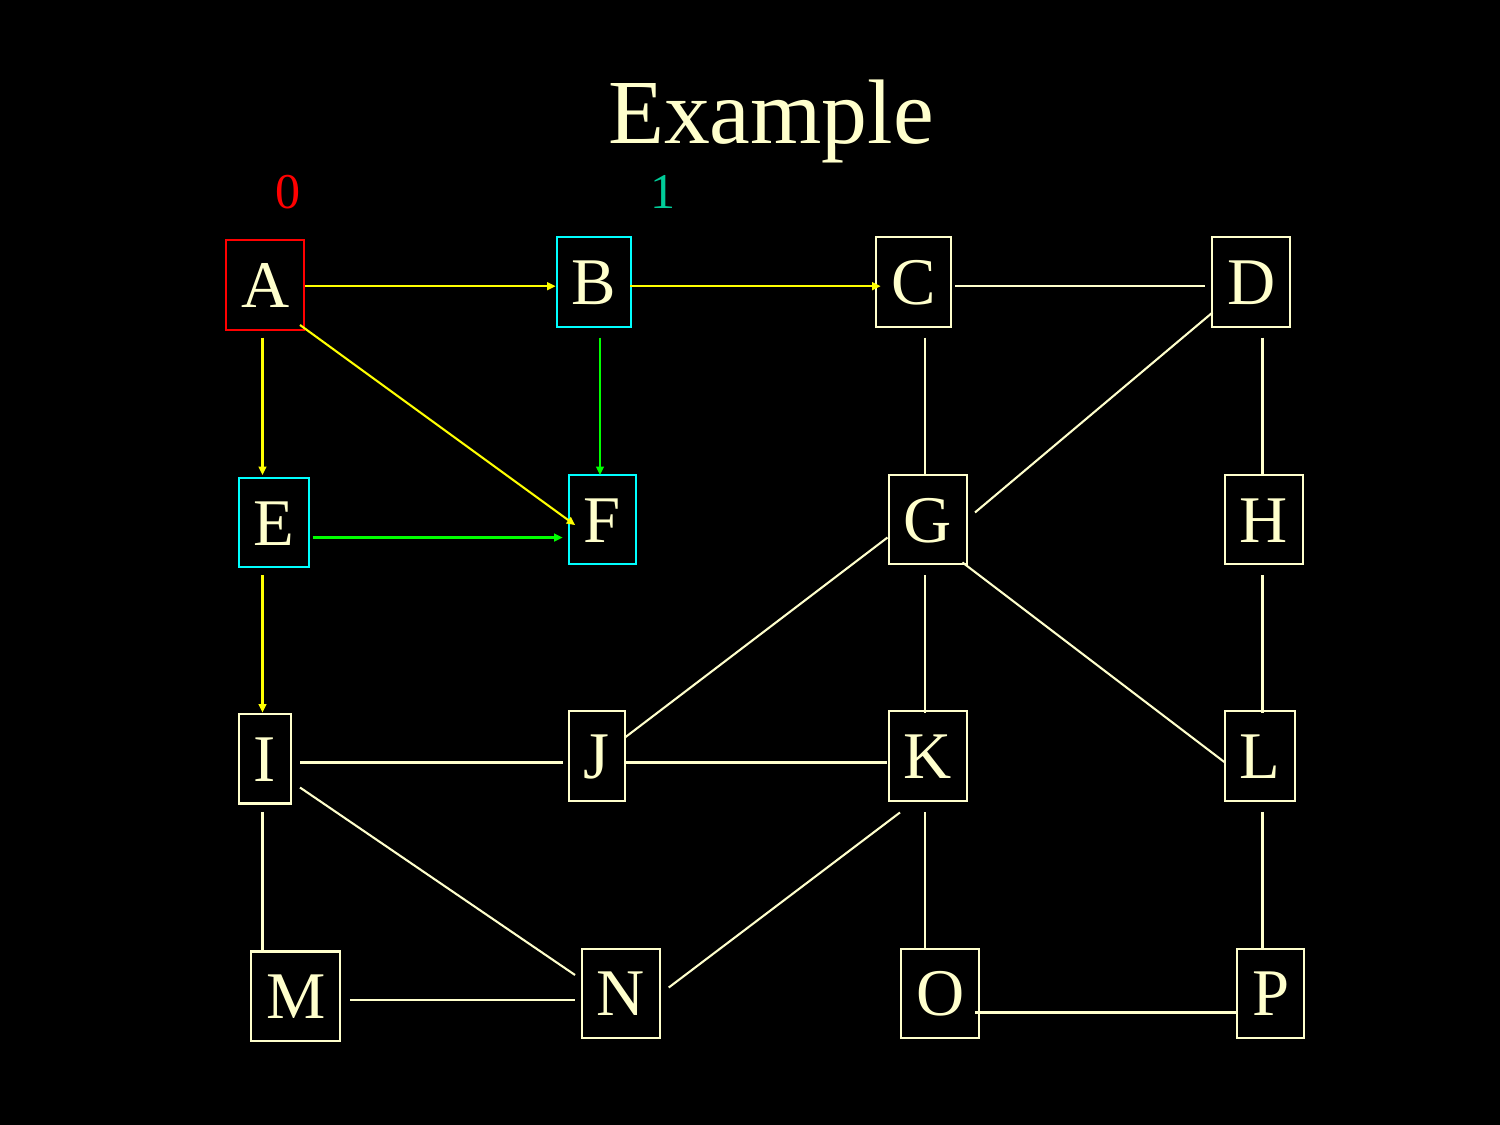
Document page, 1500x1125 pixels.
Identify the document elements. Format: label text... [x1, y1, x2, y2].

text_box E [238, 477, 310, 568]
text_box H [1224, 474, 1303, 565]
text_box A [226, 240, 305, 330]
text_box F [569, 474, 636, 565]
title Example [42, 37, 1500, 188]
text_box C [876, 237, 951, 327]
text_box G [888, 474, 967, 565]
text_box N [581, 948, 660, 1039]
text_box I [238, 713, 291, 804]
text_box 1 [635, 156, 690, 228]
text_box P [1237, 948, 1305, 1039]
text_box 0 [260, 156, 315, 228]
text_box B [556, 237, 632, 327]
text_box J [569, 711, 625, 801]
text_box D [1212, 237, 1291, 327]
text_box O [901, 948, 980, 1039]
text_box L [1224, 711, 1296, 801]
text_box M [251, 951, 341, 1042]
text_box K [888, 711, 967, 801]
